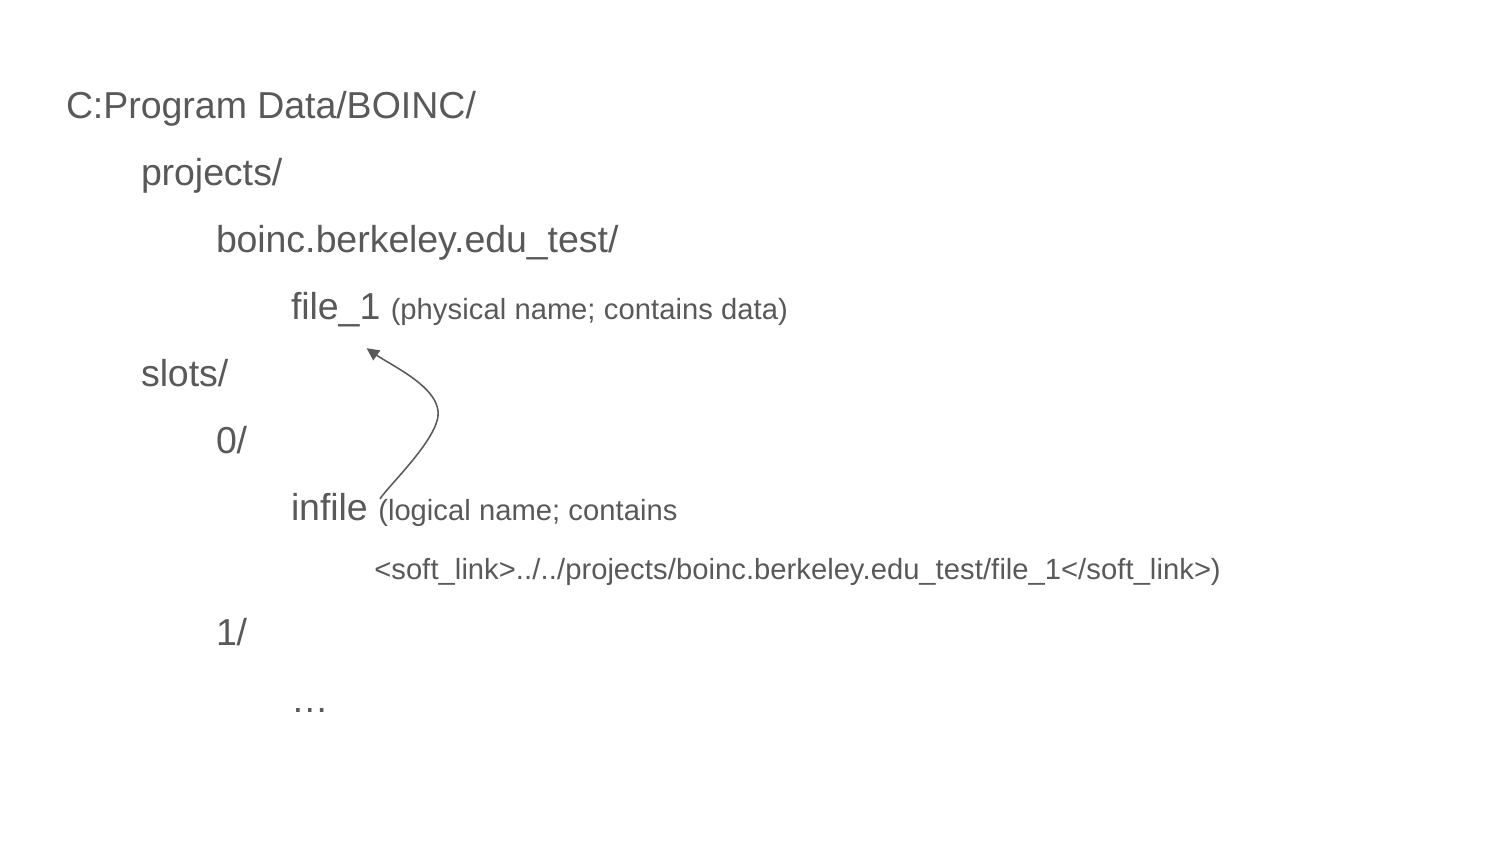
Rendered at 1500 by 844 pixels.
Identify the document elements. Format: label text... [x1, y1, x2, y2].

list C:Program Data/BOINC/ projects/ boinc.berkeley.edu_test/ file_1 (physical name; contains data) slots/ 0/ infile (logical name; contains <soft_link>../../projects/boinc.berkeley.edu_test/file_1</soft_link>) 1/ … [51, 69, 1449, 800]
